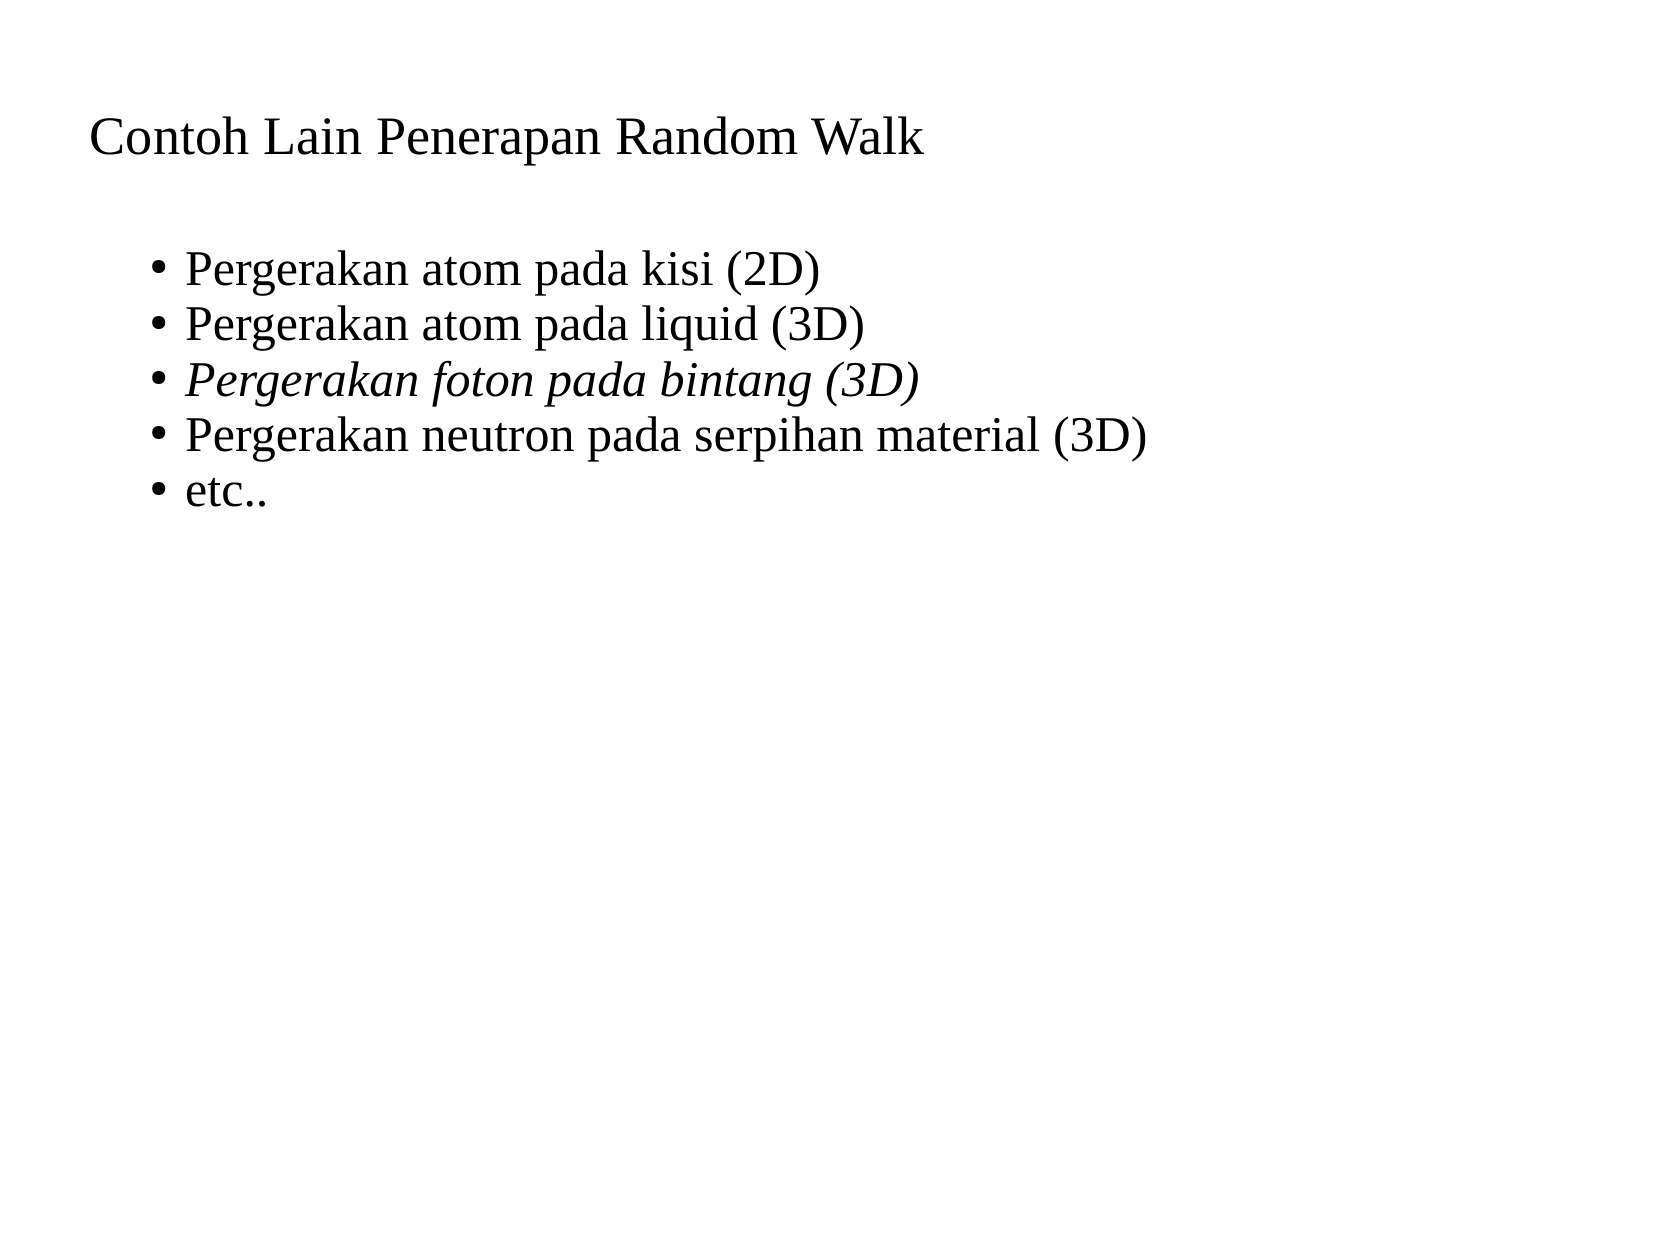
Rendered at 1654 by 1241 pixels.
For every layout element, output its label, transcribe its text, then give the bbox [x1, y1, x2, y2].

text_box Contoh Lain Penerapan Random Walk [75, 98, 976, 174]
text_box Pergerakan atom pada kisi (2D) Pergerakan atom pada liquid (3D) Pergerakan foton pada bintang (3D) Pergerakan neutron pada serpihan material (3D) etc.. [135, 233, 1201, 525]
